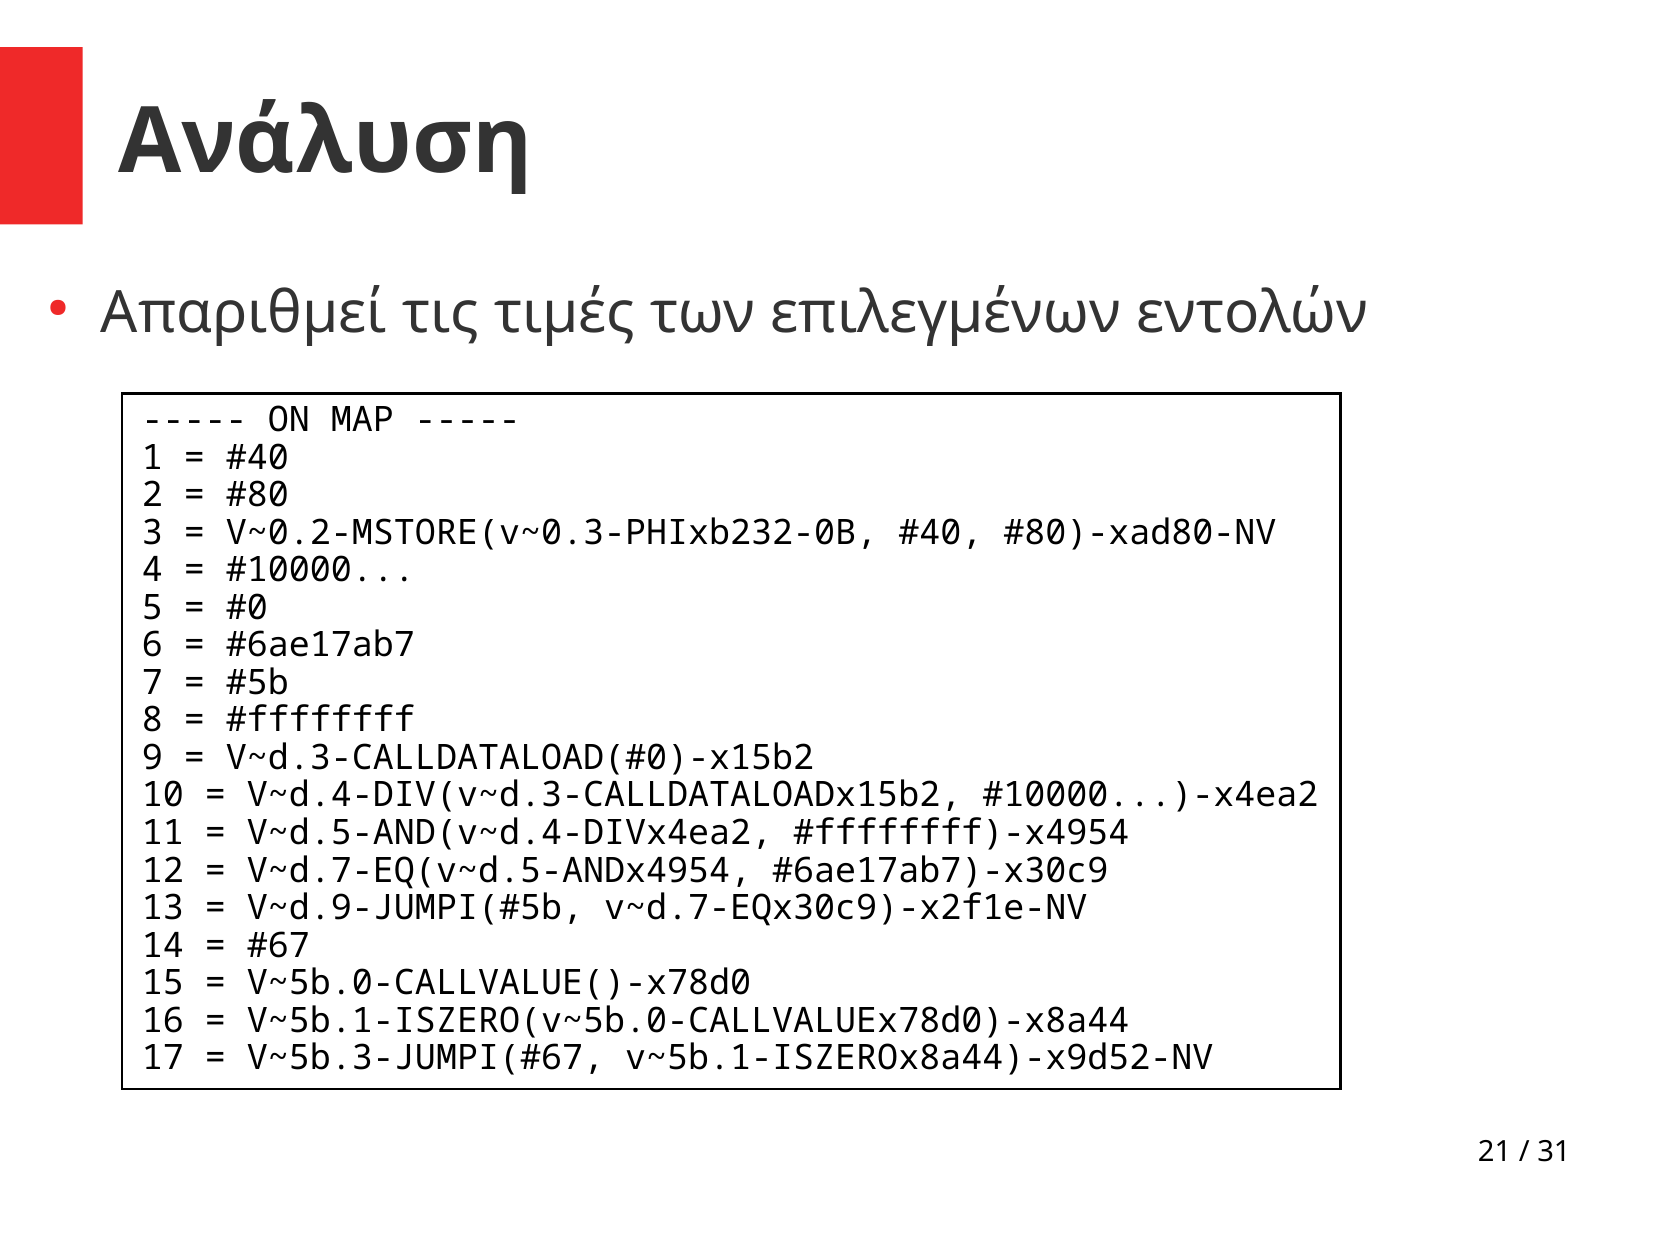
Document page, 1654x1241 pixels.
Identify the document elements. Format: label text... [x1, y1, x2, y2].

list Απαριθμεί τις τιμές των επιλεγμένων εντολών [30, 270, 1621, 376]
title Ανάλυση [118, 33, 1571, 241]
picture [110, 381, 1352, 1102]
